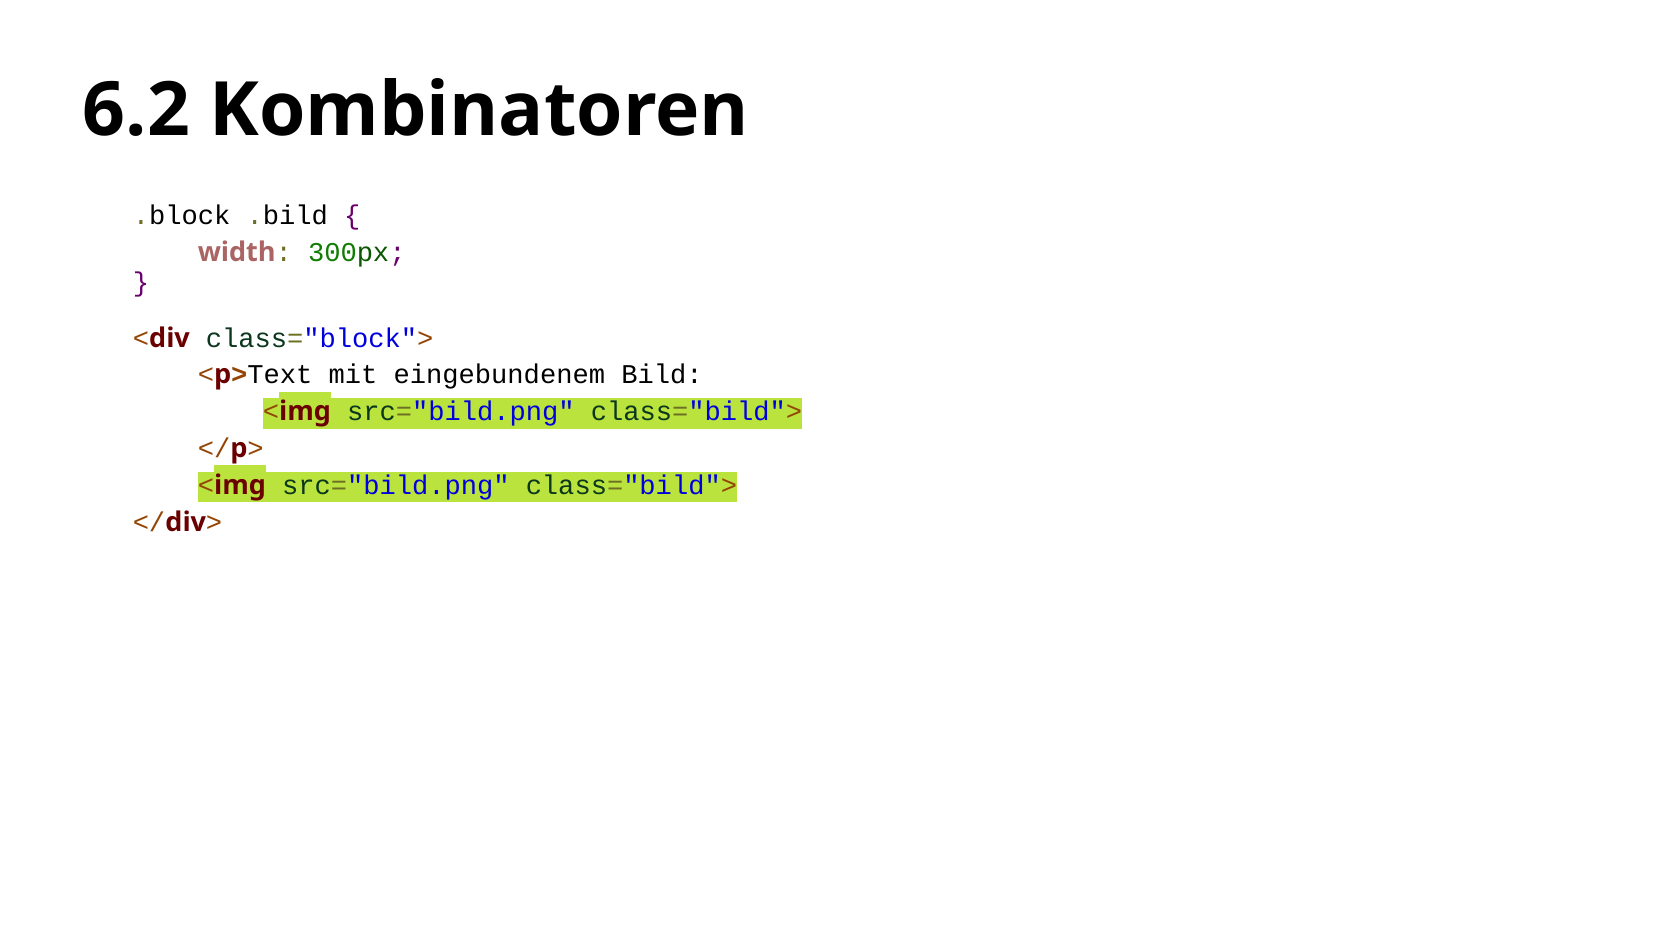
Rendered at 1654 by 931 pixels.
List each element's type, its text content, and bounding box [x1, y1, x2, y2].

text_box .block .bild { width: 300px; } [118, 194, 556, 302]
text_box <div class="block"> <p>Text mit eingebundenem Bild: <img src="bild.png" class="bild"> </p> <img src="bild.png" class="bild"> </div> [118, 311, 827, 509]
title 6.2 Kombinatoren [82, 59, 1571, 154]
